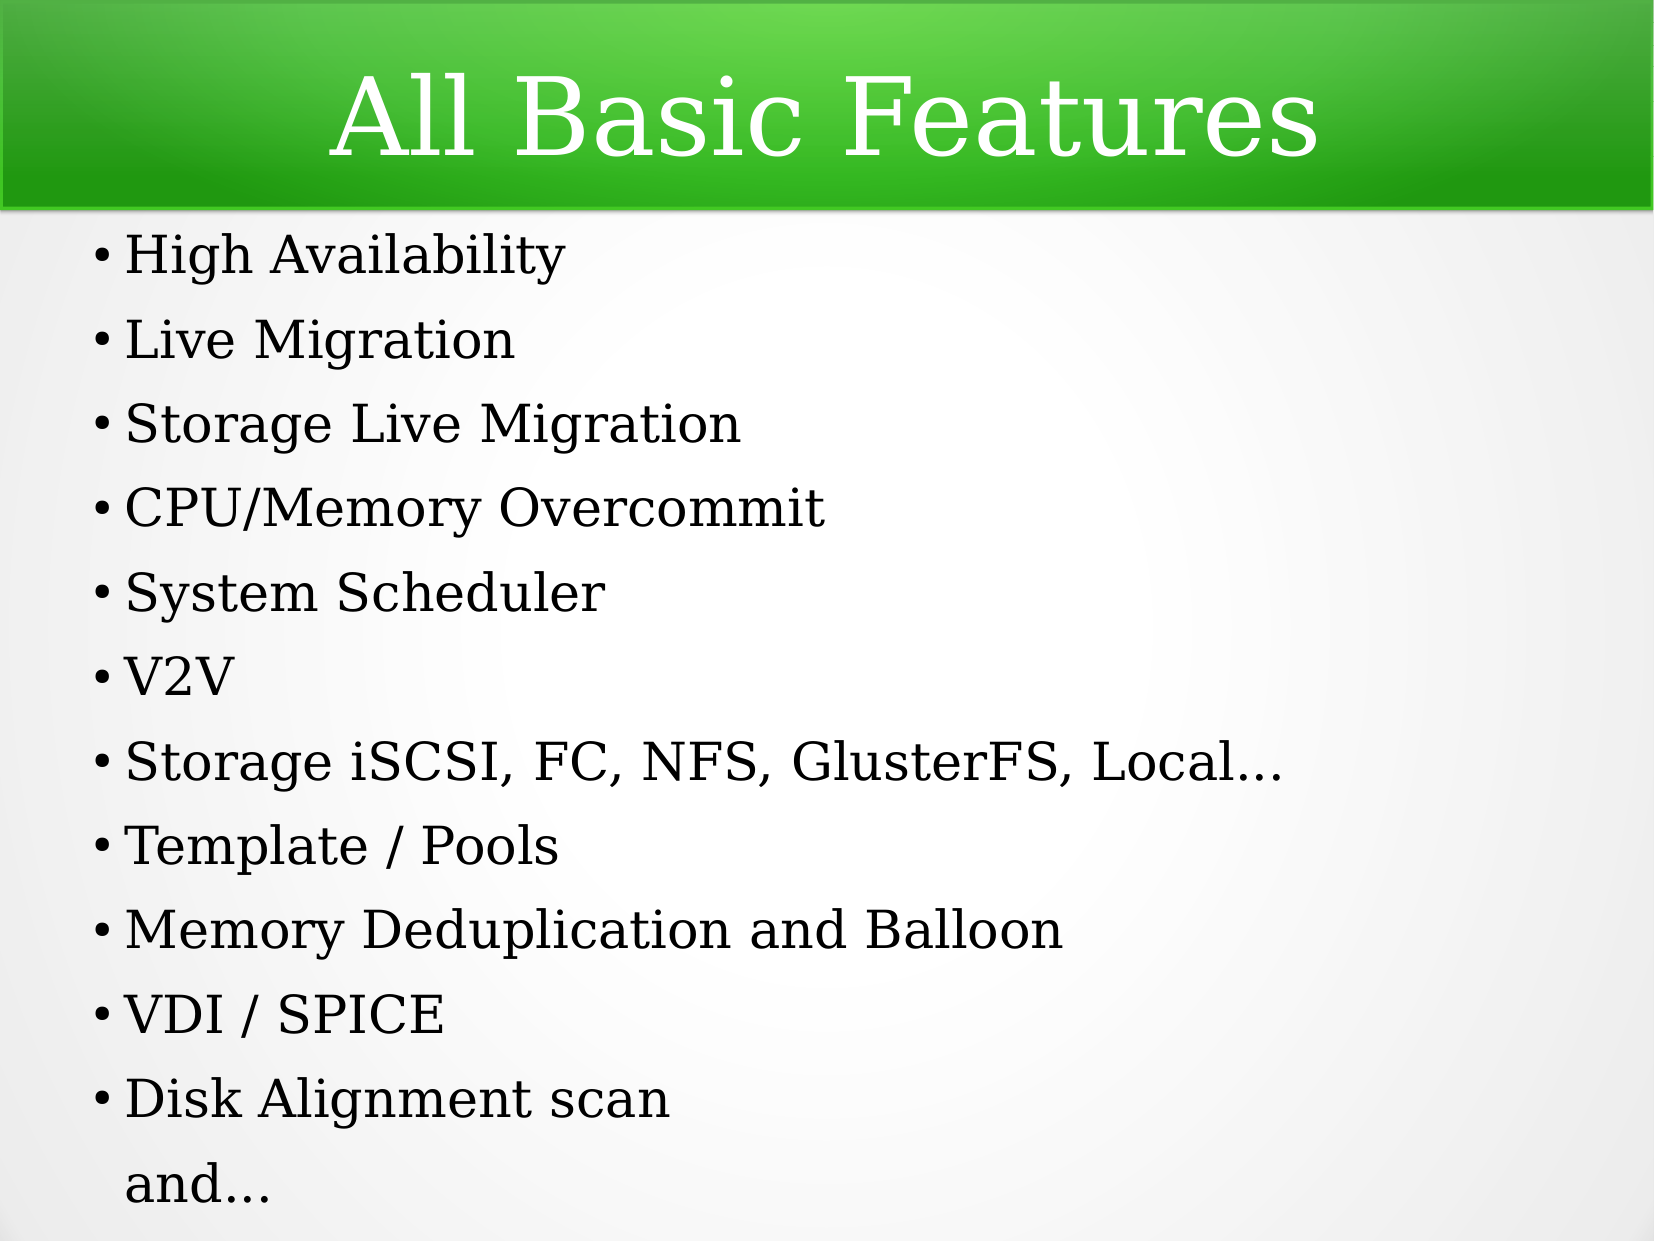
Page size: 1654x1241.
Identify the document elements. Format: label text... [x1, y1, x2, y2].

list High Availability Live Migration Storage Live Migration CPU/Memory Overcommit System Scheduler V2V Storage iSCSI, FC, NFS, GlusterFS, Local... Template / Pools Memory Deduplication and Balloon VDI / SPICE Disk Alignment scan and... [82, 225, 1571, 1216]
title All Basic Features [82, 47, 1571, 189]
